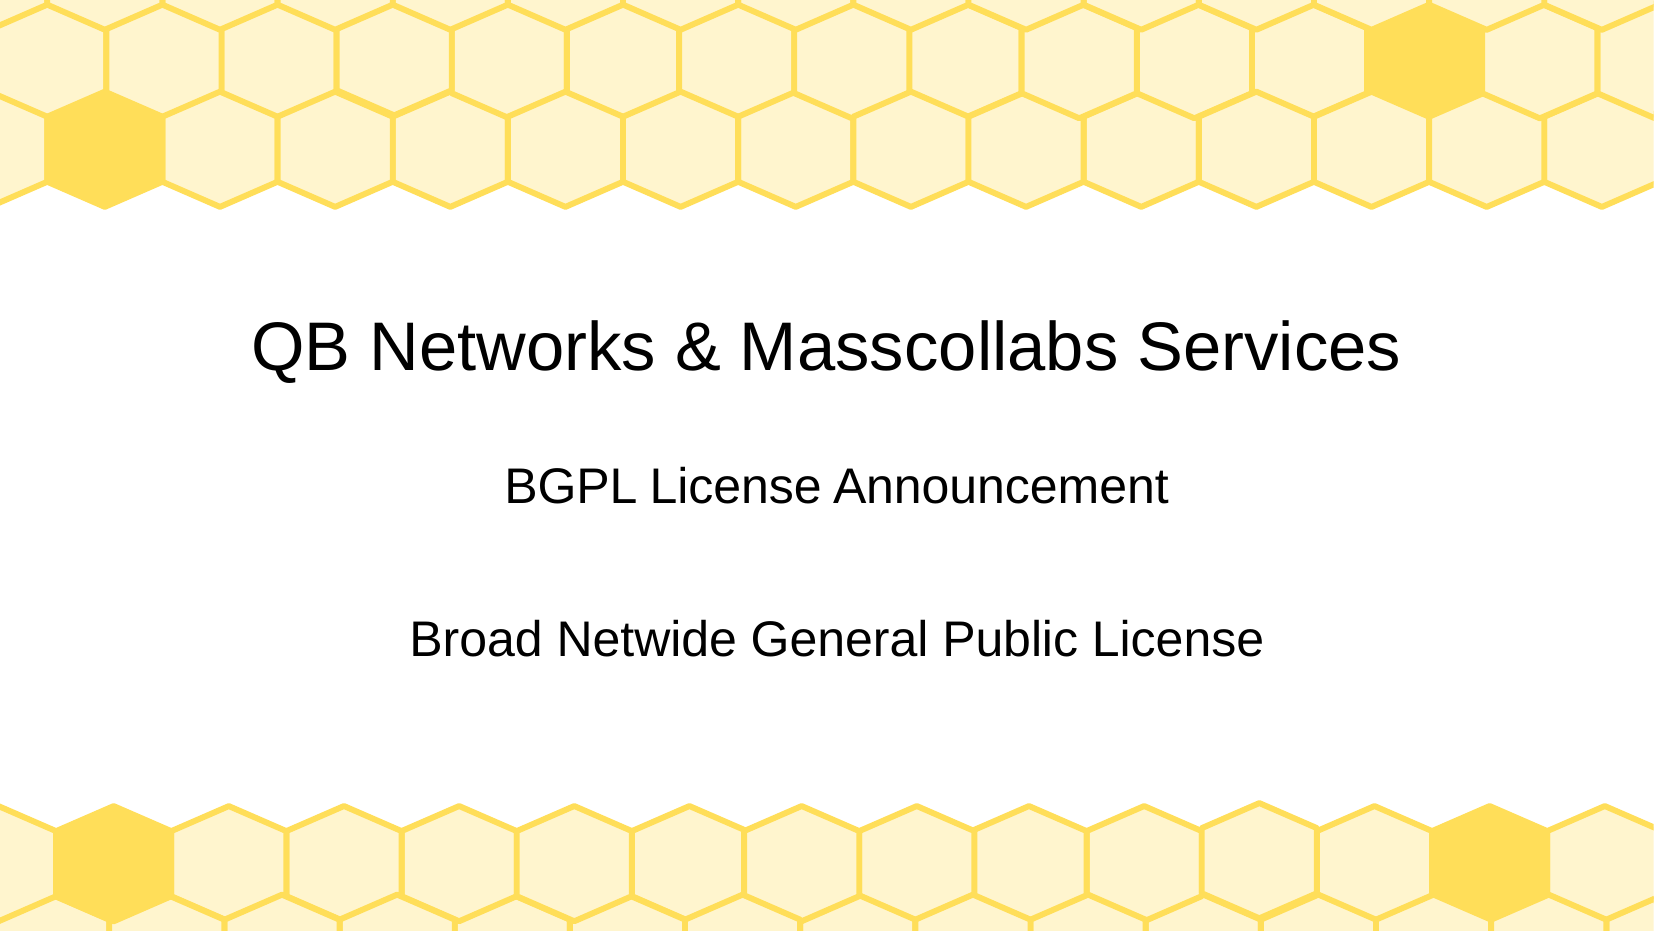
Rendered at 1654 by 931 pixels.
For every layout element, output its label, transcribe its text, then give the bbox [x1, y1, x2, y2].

subtitle BGPL License Announcement [98, 412, 1576, 561]
text_box Broad Netwide General Public License [98, 564, 1576, 713]
title QB Networks & Masscollabs Services [88, 243, 1565, 451]
